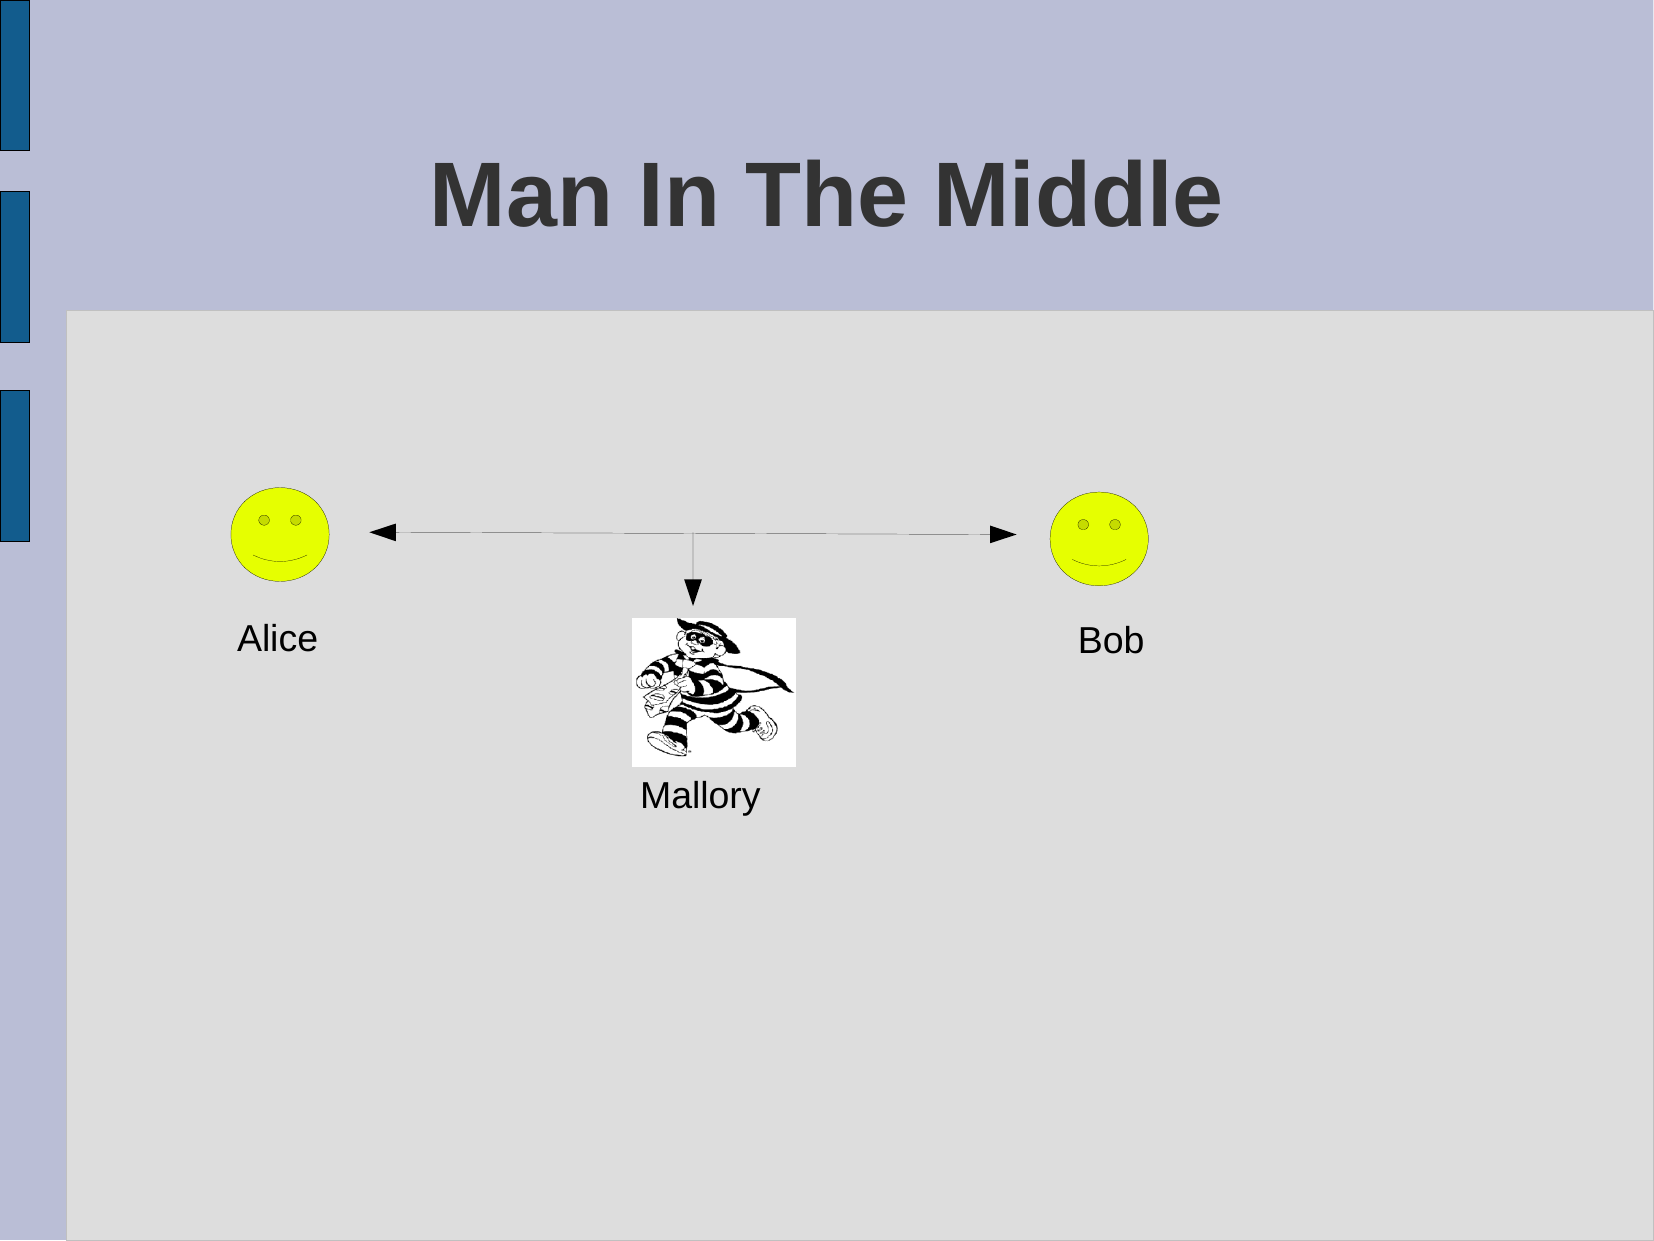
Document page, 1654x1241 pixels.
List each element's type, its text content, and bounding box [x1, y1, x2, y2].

chart [121, 344, 1534, 1127]
title Man In The Middle [121, 91, 1534, 299]
